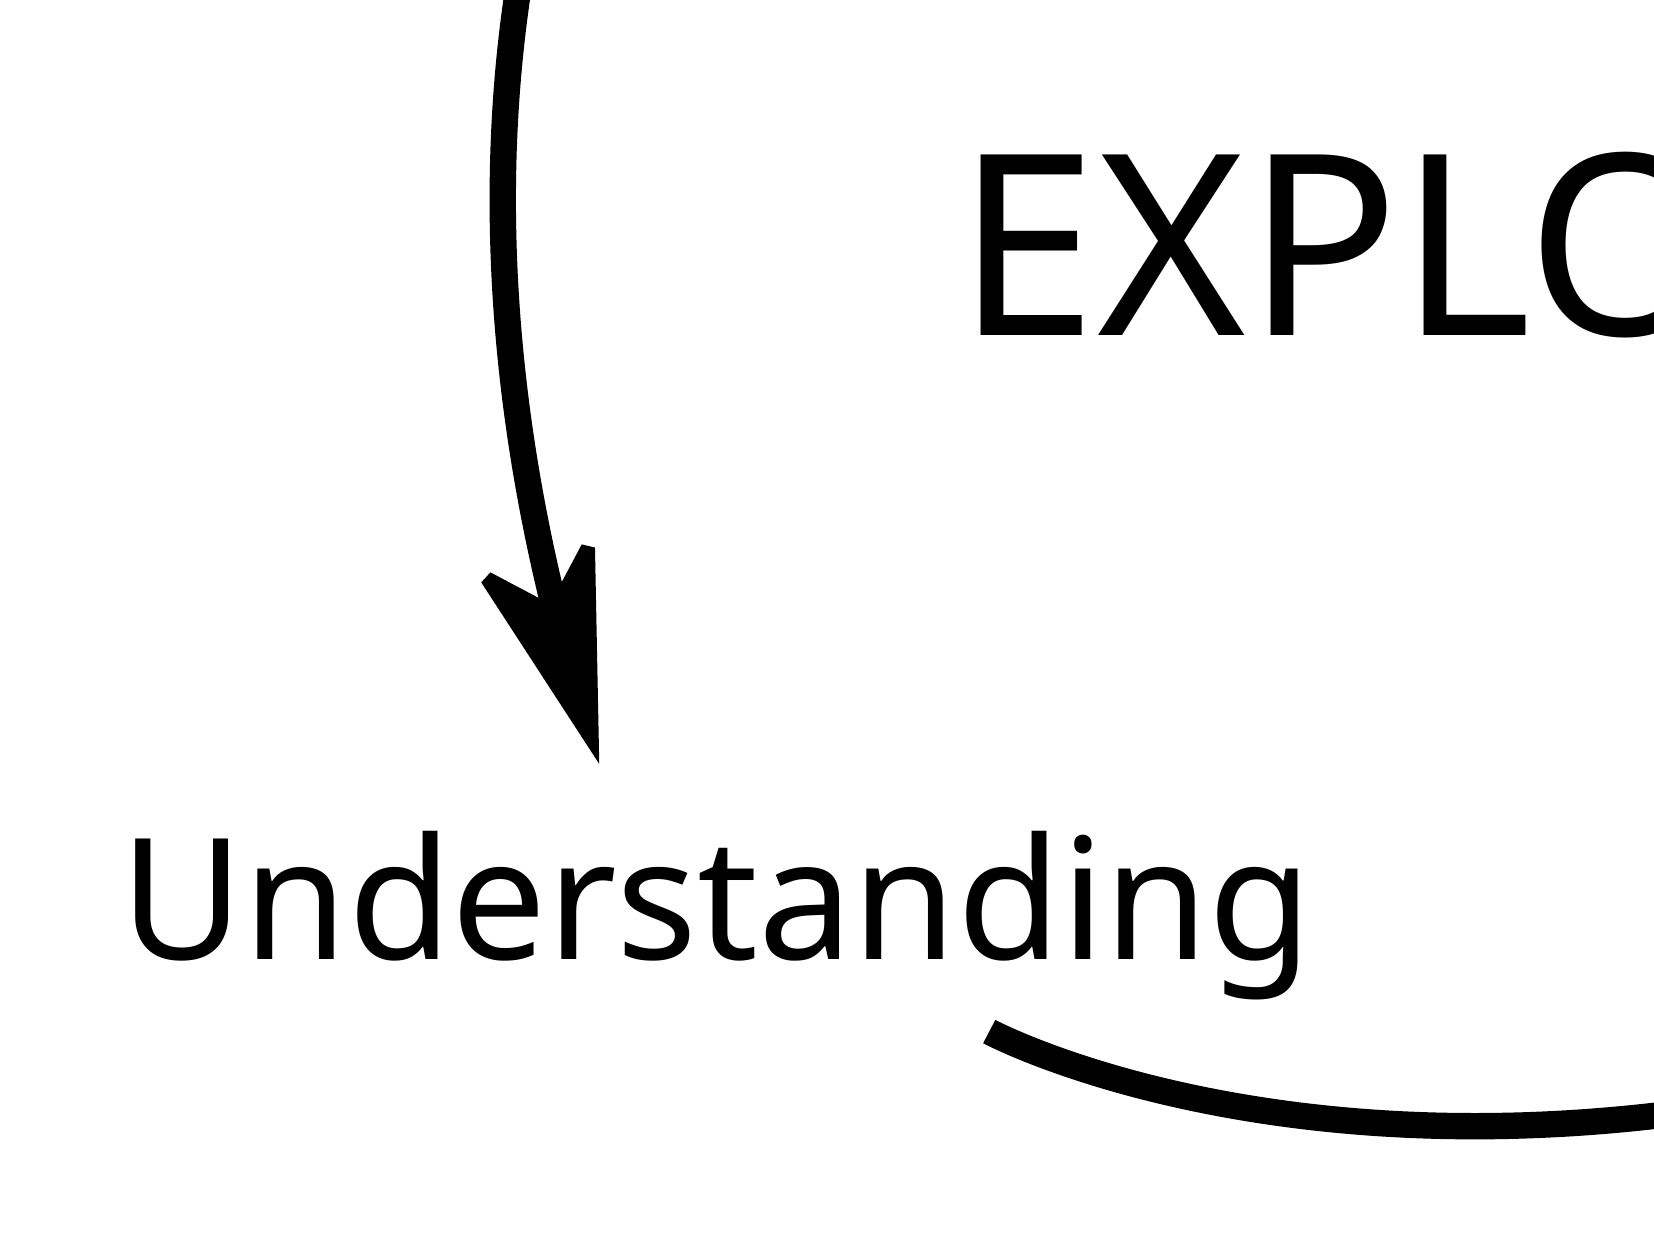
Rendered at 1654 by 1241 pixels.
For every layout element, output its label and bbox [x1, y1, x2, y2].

picture [135, 0, 1653, 1148]
